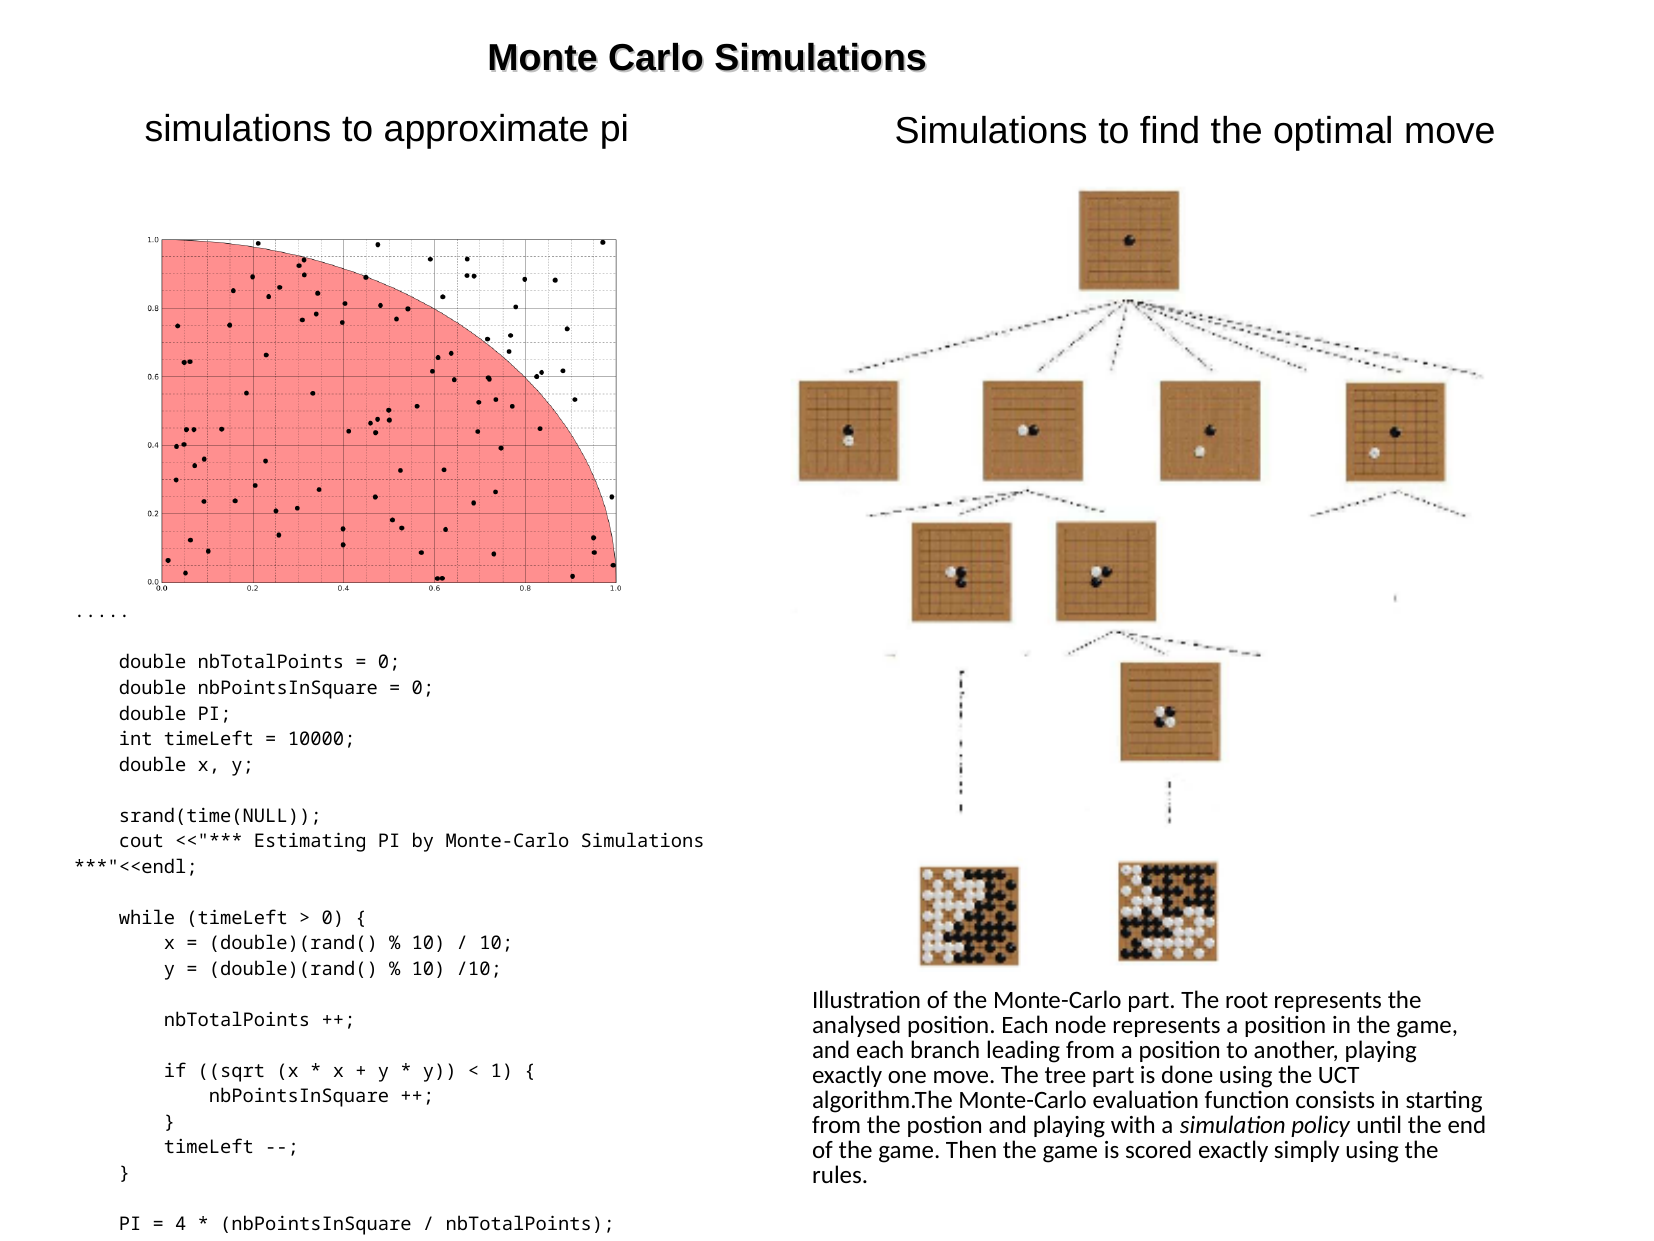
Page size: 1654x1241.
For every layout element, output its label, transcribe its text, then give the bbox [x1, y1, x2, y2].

text_box simulations to approximate pi [129, 100, 1046, 158]
text_box Illustration of the Monte-Carlo part. The root represents the analysed position. Each node represents a position in the game, and each branch leading from a position to another, playing exactly one move. The tree part is done using the UCT algorithm.The Monte-Carlo evaluation function consists in starting from the postion and playing with a simulation policy until the end of the game. Then the game is scored exactly simply using the rules. [797, 982, 1506, 1241]
text_box Simulations to find the optimal move [879, 102, 1565, 160]
text_box Monte Carlo Simulations [472, 29, 1211, 87]
picture [758, 175, 1524, 972]
picture [147, 237, 621, 591]
text_box ..... double nbTotalPoints = 0; double nbPointsInSquare = 0; double PI; int timeLeft = 10000; double x, y; srand(time(NULL)); cout <<"*** Estimating PI by Monte-Carlo Simulations ***"<<endl; while (timeLeft > 0) { x = (double)(rand() % 10) / 10; y = (double)(rand() % 10) /10; nbTotalPoints ++; if ((sqrt (x * x + y * y)) < 1) { nbPointsInSquare ++; } timeLeft --; } PI = 4 * (nbPointsInSquare / nbTotalPoints); ... [59, 590, 768, 1241]
